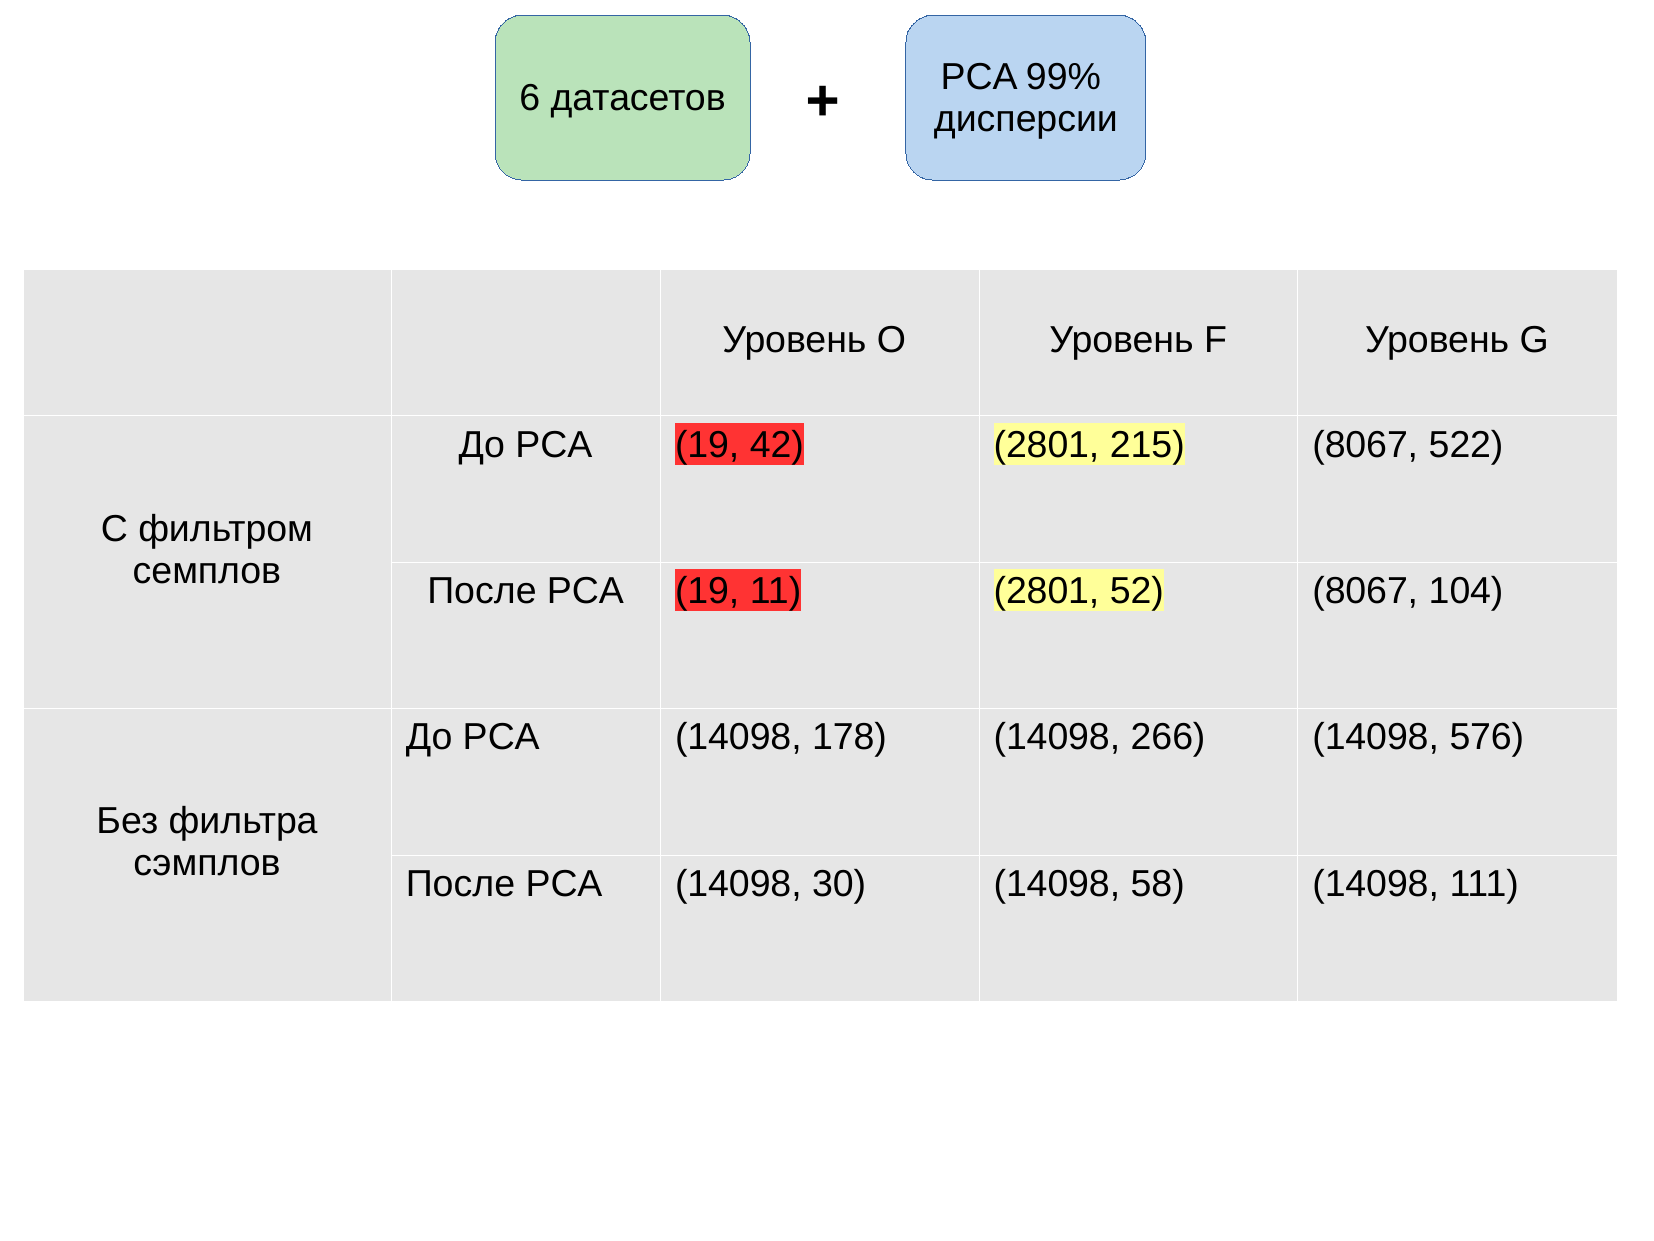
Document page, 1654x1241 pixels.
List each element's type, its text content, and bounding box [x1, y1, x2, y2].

table_header Уровень O [661, 270, 979, 415]
table_cell После PCA [392, 563, 660, 708]
text_box PCA 99% дисперсии [905, 15, 1146, 181]
table_cell (14098, 30) [661, 856, 979, 1001]
table_cell (14098, 111) [1298, 856, 1617, 1001]
table_cell (14098, 576) [1298, 709, 1617, 855]
table_cell (8067, 104) [1298, 563, 1617, 708]
table_header [24, 270, 391, 415]
table_cell (2801, 52) [980, 563, 1297, 708]
table_cell После PCA [392, 856, 660, 1001]
table_cell До PCA [392, 709, 660, 855]
table_cell До PCA [392, 416, 660, 562]
table_cell Без фильтра сэмплов [24, 709, 391, 1001]
table_cell (19, 42) [661, 416, 979, 562]
table_cell (14098, 178) [661, 709, 979, 855]
table_header [392, 270, 660, 415]
table_cell (19, 11) [661, 563, 979, 708]
table_cell C фильтром семплов [24, 416, 391, 708]
table_header Уровень G [1298, 270, 1617, 415]
table_cell (8067, 522) [1298, 416, 1617, 562]
text_box 6 датасетов [495, 15, 751, 181]
table_cell (14098, 58) [980, 856, 1297, 1001]
table_header Уровень F [980, 270, 1297, 415]
table_cell (2801, 215) [980, 416, 1297, 562]
table_cell (14098, 266) [980, 709, 1297, 855]
text_box + [790, 60, 866, 140]
